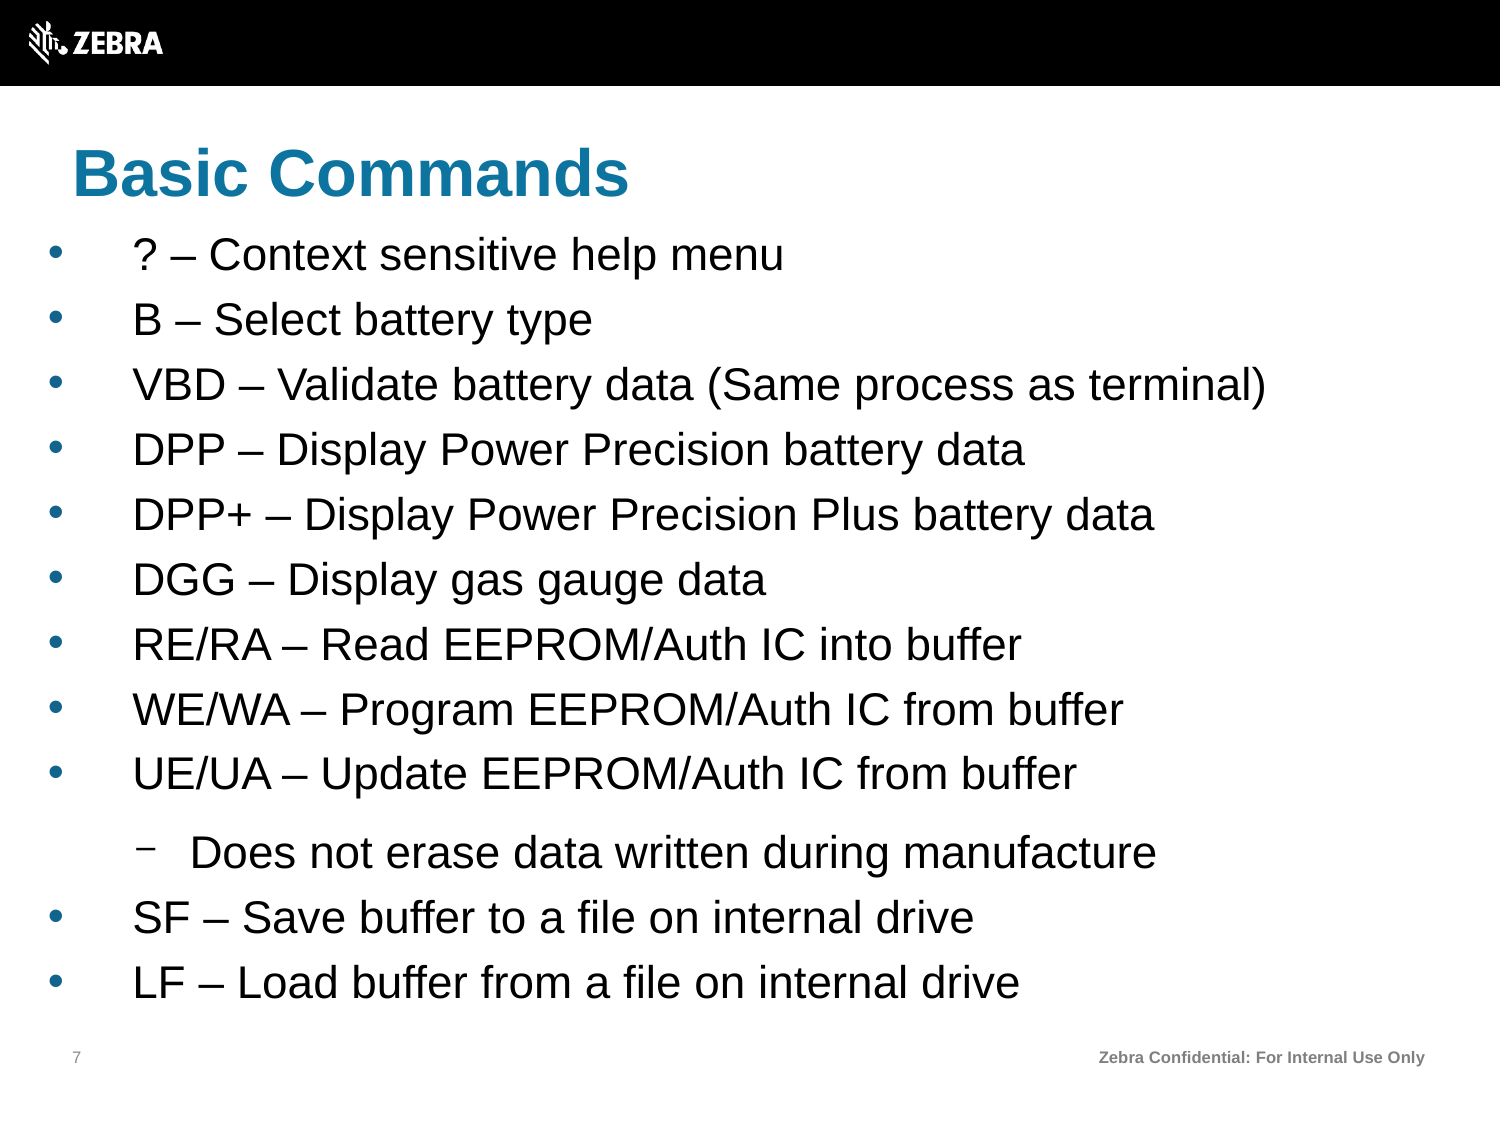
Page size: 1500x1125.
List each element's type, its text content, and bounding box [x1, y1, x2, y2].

picture [29, 21, 163, 65]
footer Zebra Confidential: For Internal Use Only [965, 1026, 1441, 1087]
list ? – Context sensitive help menu B – Select battery type VBD – Validate battery data (Same process as terminal) DPP – Display Power Precision battery data DPP+ – Display Power Precision Plus battery data DGG – Display gas gauge data RE/RA – Read EEPROM/Auth IC into buffer WE/WA – Program EEPROM/Auth IC from buffer UE/UA – Update EEPROM/Auth IC from buffer Does not erase data written during manufacture SF – Save buffer to a file on internal drive LF – Load buffer from a file on internal drive [32, 217, 1395, 1005]
title Basic Commands [56, 121, 1430, 217]
slide_number <number> [56, 1026, 407, 1087]
